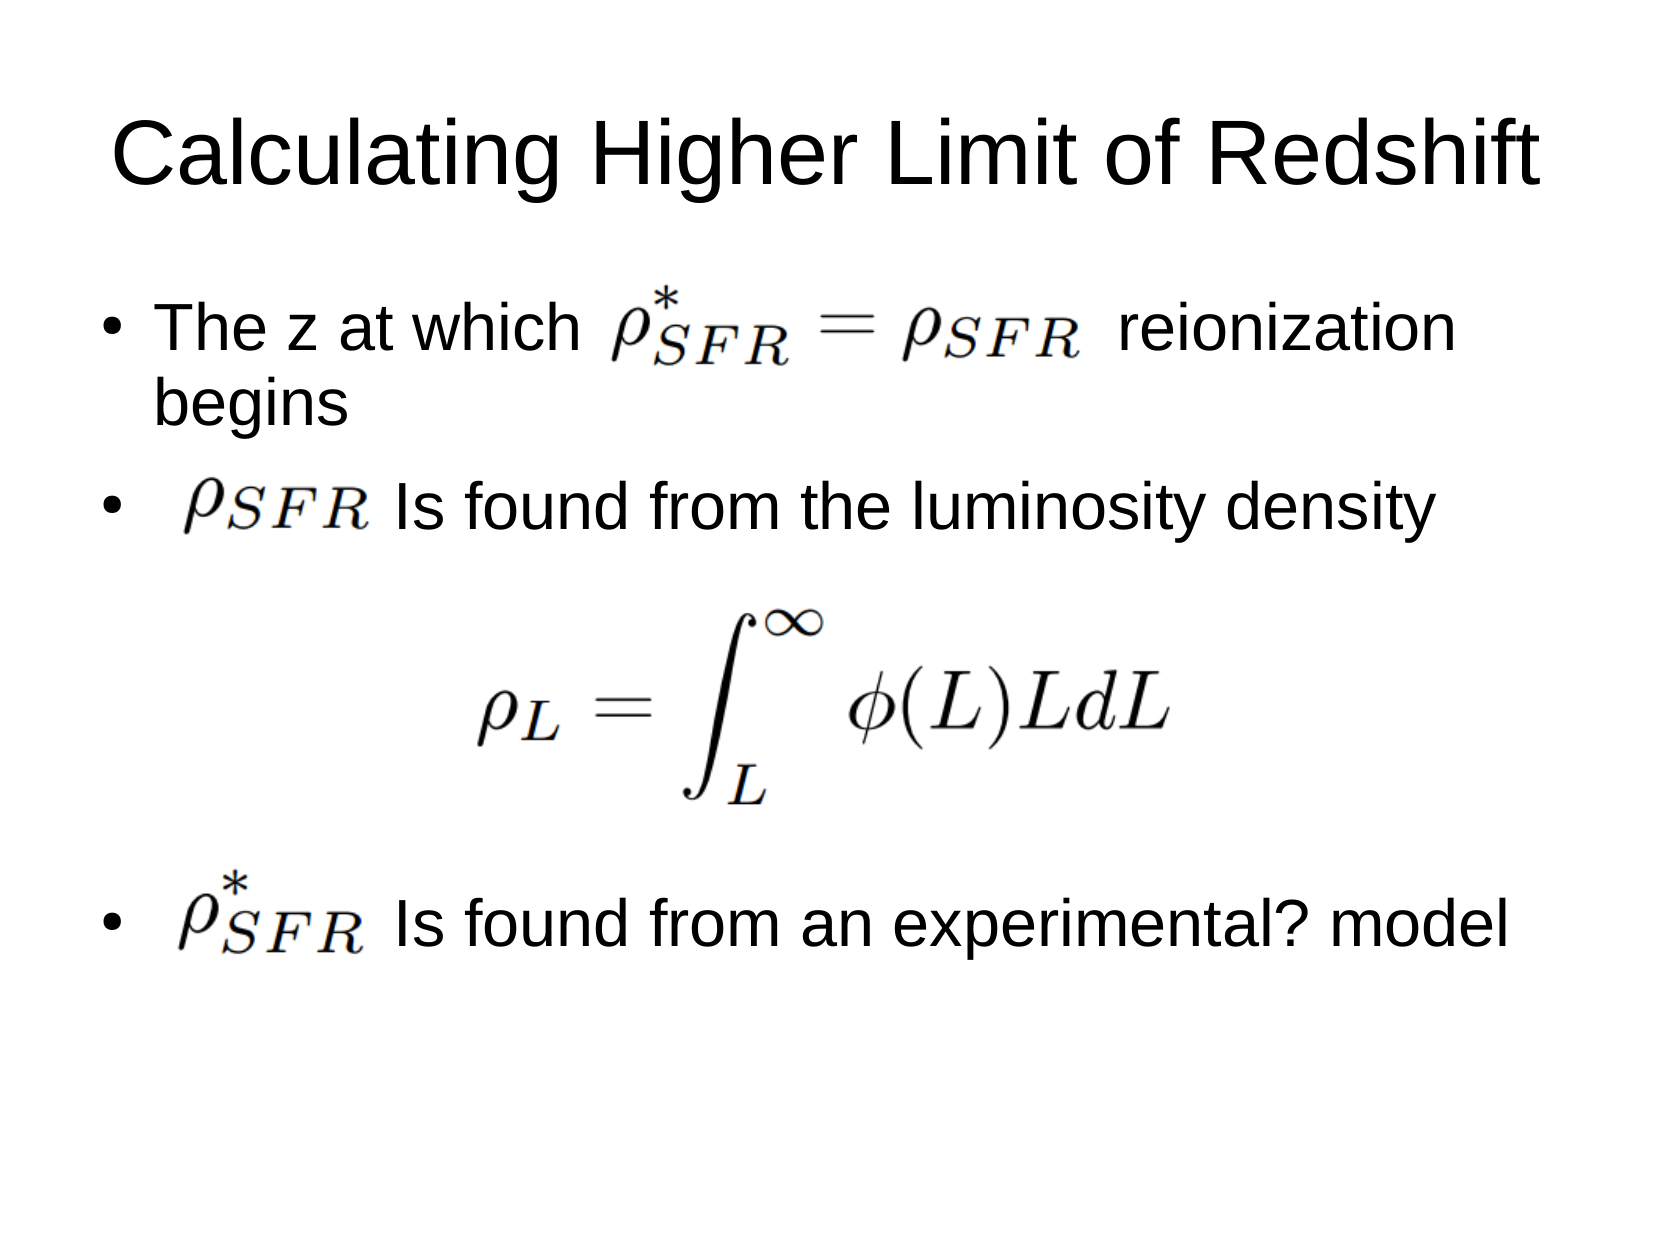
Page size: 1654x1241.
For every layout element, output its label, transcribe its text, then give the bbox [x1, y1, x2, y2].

title Calculating Higher Limit of Redshift [82, 49, 1571, 257]
picture [584, 269, 1093, 390]
picture [448, 590, 1198, 829]
picture [160, 460, 378, 555]
list The z at which reionization begins Is found from the luminosity density Is found from an experimental? model [82, 290, 1571, 1109]
picture [153, 856, 382, 981]
